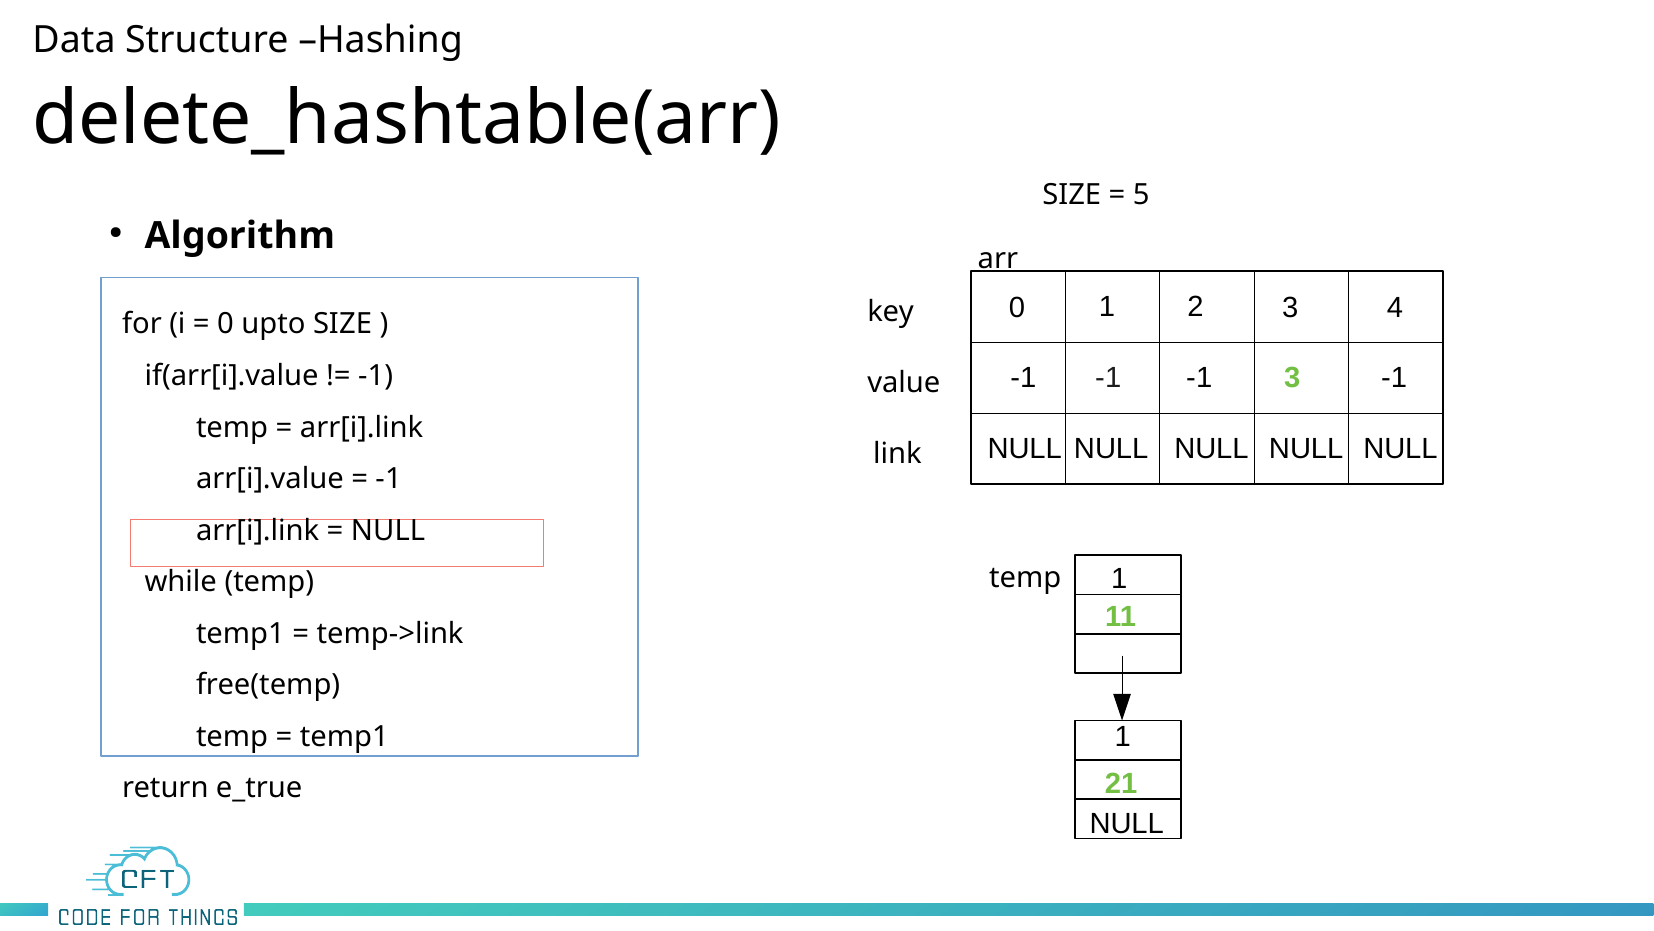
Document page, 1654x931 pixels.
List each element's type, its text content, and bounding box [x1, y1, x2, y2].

text_box [1074, 599, 1182, 674]
text_box [1160, 473, 1254, 484]
text_box [1066, 343, 1159, 413]
text_box NULL [972, 424, 1059, 473]
text_box [970, 473, 1065, 484]
text_box 1 [1099, 712, 1146, 759]
text_box NULL [1348, 424, 1453, 473]
text_box [1018, 343, 1065, 413]
text_box arr [963, 230, 1141, 280]
text_box [1349, 473, 1444, 484]
text_box Algorithm [94, 200, 886, 269]
text_box 0 [994, 283, 1041, 332]
text_box [1160, 271, 1254, 342]
text_box NULL [1059, 424, 1164, 473]
text_box [1066, 271, 1159, 342]
text_box [1143, 555, 1182, 592]
text_box [1349, 271, 1444, 342]
text_box [1160, 343, 1254, 413]
text_box [1018, 414, 1065, 424]
text_box [1146, 720, 1182, 839]
text_box -1 [1171, 353, 1228, 402]
text_box for (i = 0 upto SIZE ) if(arr[i].value != -1) temp = arr[i].link arr[i].value = -1 arr[i].link = NULL while (temp) temp1 = temp->link free(temp) temp = temp1 return e_true [107, 295, 851, 886]
text_box key [852, 283, 1018, 353]
text_box [1066, 473, 1159, 484]
text_box -1 [1080, 353, 1136, 402]
text_box 2 [1172, 282, 1219, 331]
text_box SIZE = 5 [1027, 166, 1205, 216]
text_box [970, 280, 1065, 342]
text_box [1255, 271, 1348, 342]
text_box [1160, 414, 1254, 424]
text_box [1074, 720, 1099, 799]
text_box NULL [1074, 799, 1179, 847]
text_box -1 [1366, 353, 1422, 402]
text_box [1349, 343, 1444, 413]
text_box 1 [1084, 282, 1131, 331]
text_box 3 [1267, 283, 1314, 331]
text_box 21 [1090, 759, 1170, 808]
picture [59, 846, 237, 925]
text_box 1 [1105, 554, 1143, 592]
text_box -1 [995, 353, 1052, 402]
text_box 3 [1269, 353, 1325, 402]
text_box [100, 277, 638, 756]
text_box link [858, 424, 1004, 474]
title Data Structure –Hashing delete_hashtable(arr) [32, 12, 1630, 166]
text_box NULL [1164, 424, 1254, 473]
text_box [1255, 414, 1348, 424]
text_box NULL [1254, 424, 1348, 473]
text_box value [852, 353, 1018, 437]
text_box 11 [1090, 592, 1199, 640]
text_box [1349, 414, 1444, 424]
text_box 4 [1372, 283, 1419, 331]
text_box [1255, 473, 1348, 484]
text_box [1066, 414, 1159, 424]
text_box [1255, 343, 1348, 413]
text_box temp [974, 549, 1105, 599]
